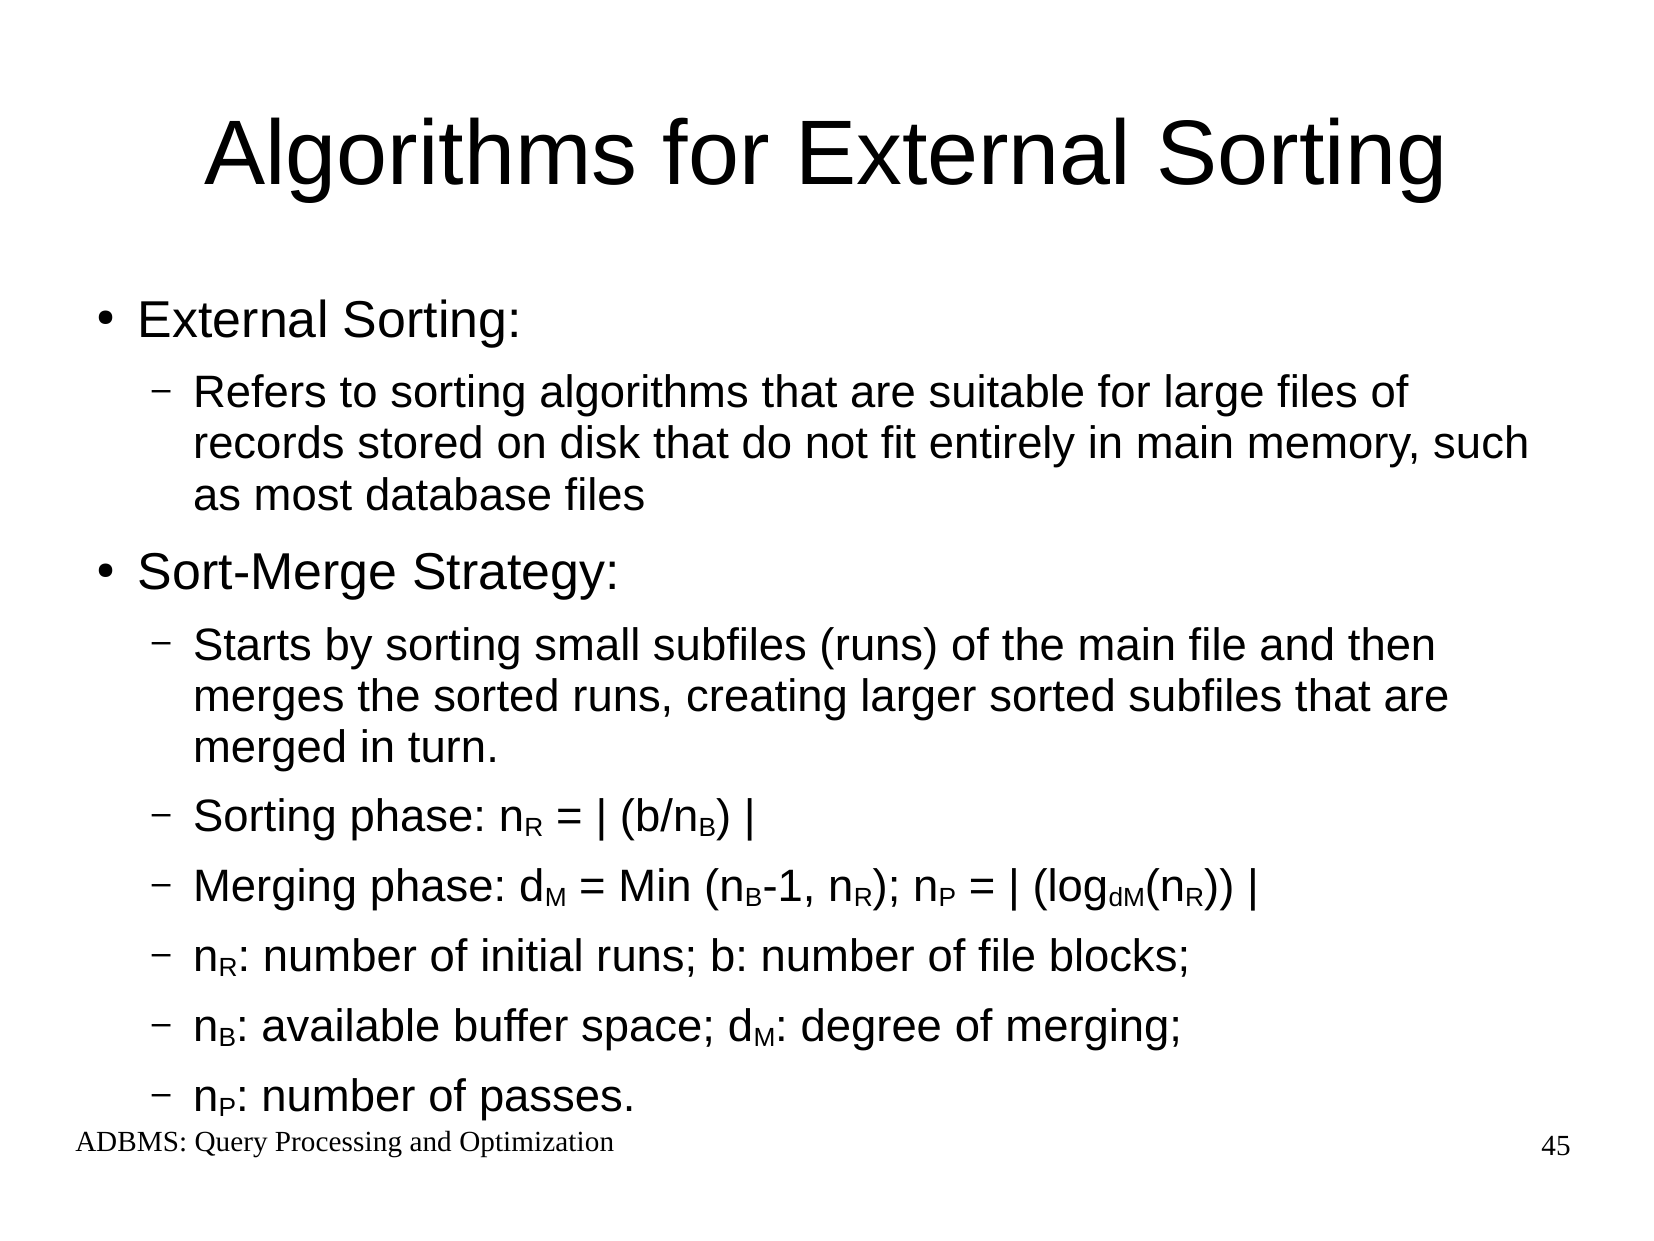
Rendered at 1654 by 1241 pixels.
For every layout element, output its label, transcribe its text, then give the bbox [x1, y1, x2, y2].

list External Sorting: Refers to sorting algorithms that are suitable for large files of records stored on disk that do not fit entirely in main memory, such as most database files Sort-Merge Strategy: Starts by sorting small subfiles (runs) of the main file and then merges the sorted runs, creating larger sorted subfiles that are merged in turn. Sorting phase: nR = | (b/nB) | Merging phase: dM = Min (nB-1, nR); nP = | (logdM(nR)) | nR: number of initial runs; b: number of file blocks; nB: available buffer space; dM: degree of merging; nP: number of passes. [82, 290, 1571, 1126]
title Algorithms for External Sorting [82, 49, 1571, 257]
